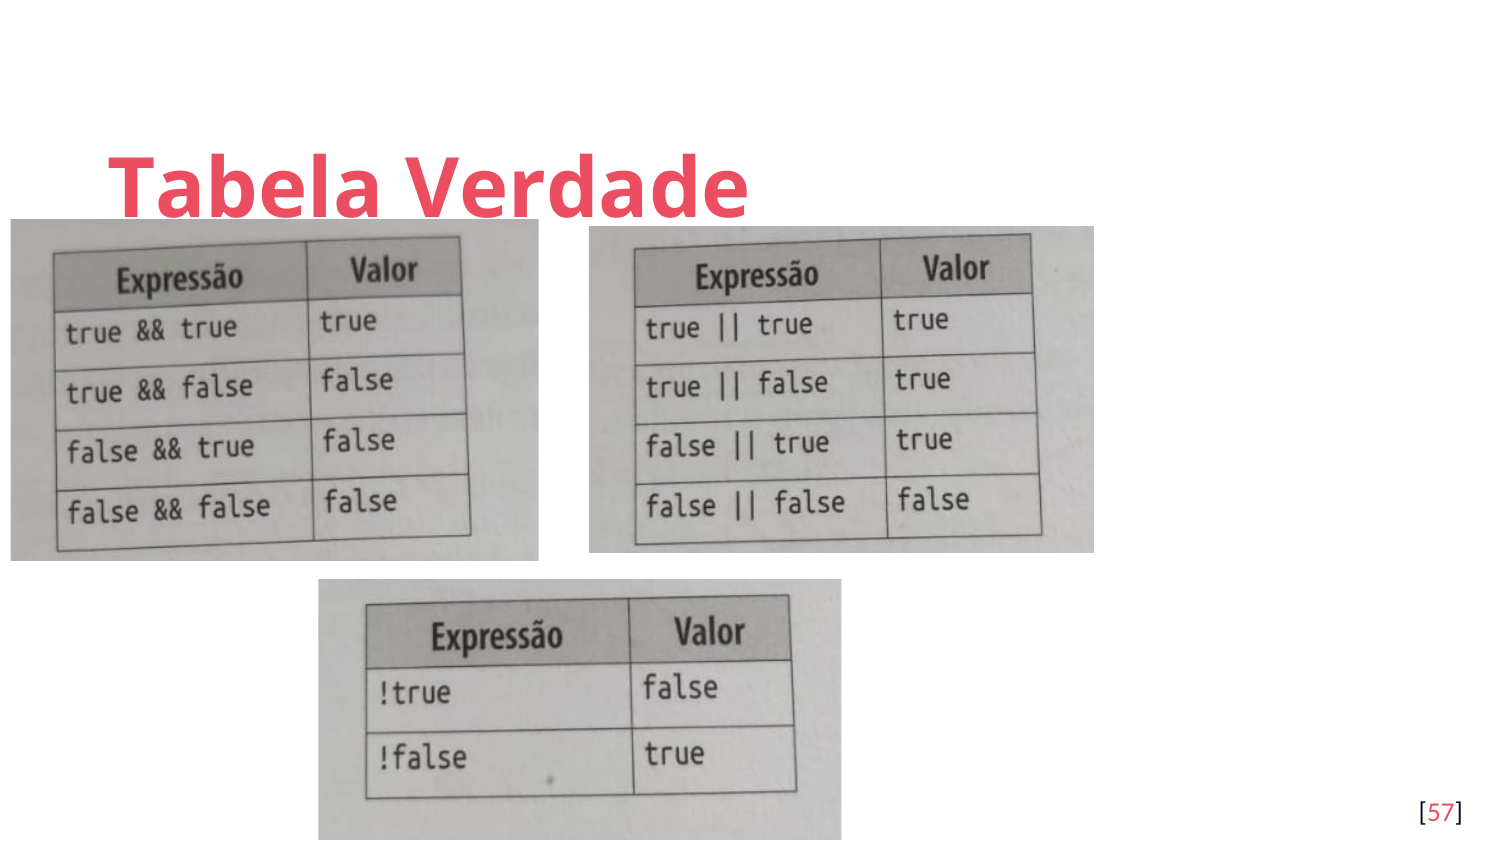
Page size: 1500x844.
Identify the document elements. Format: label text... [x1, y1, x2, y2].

picture [10, 219, 539, 561]
picture [588, 226, 1094, 553]
picture [318, 579, 842, 840]
slide_number [57] [1403, 779, 1494, 844]
text_box Tabela Verdade [92, 104, 1408, 243]
